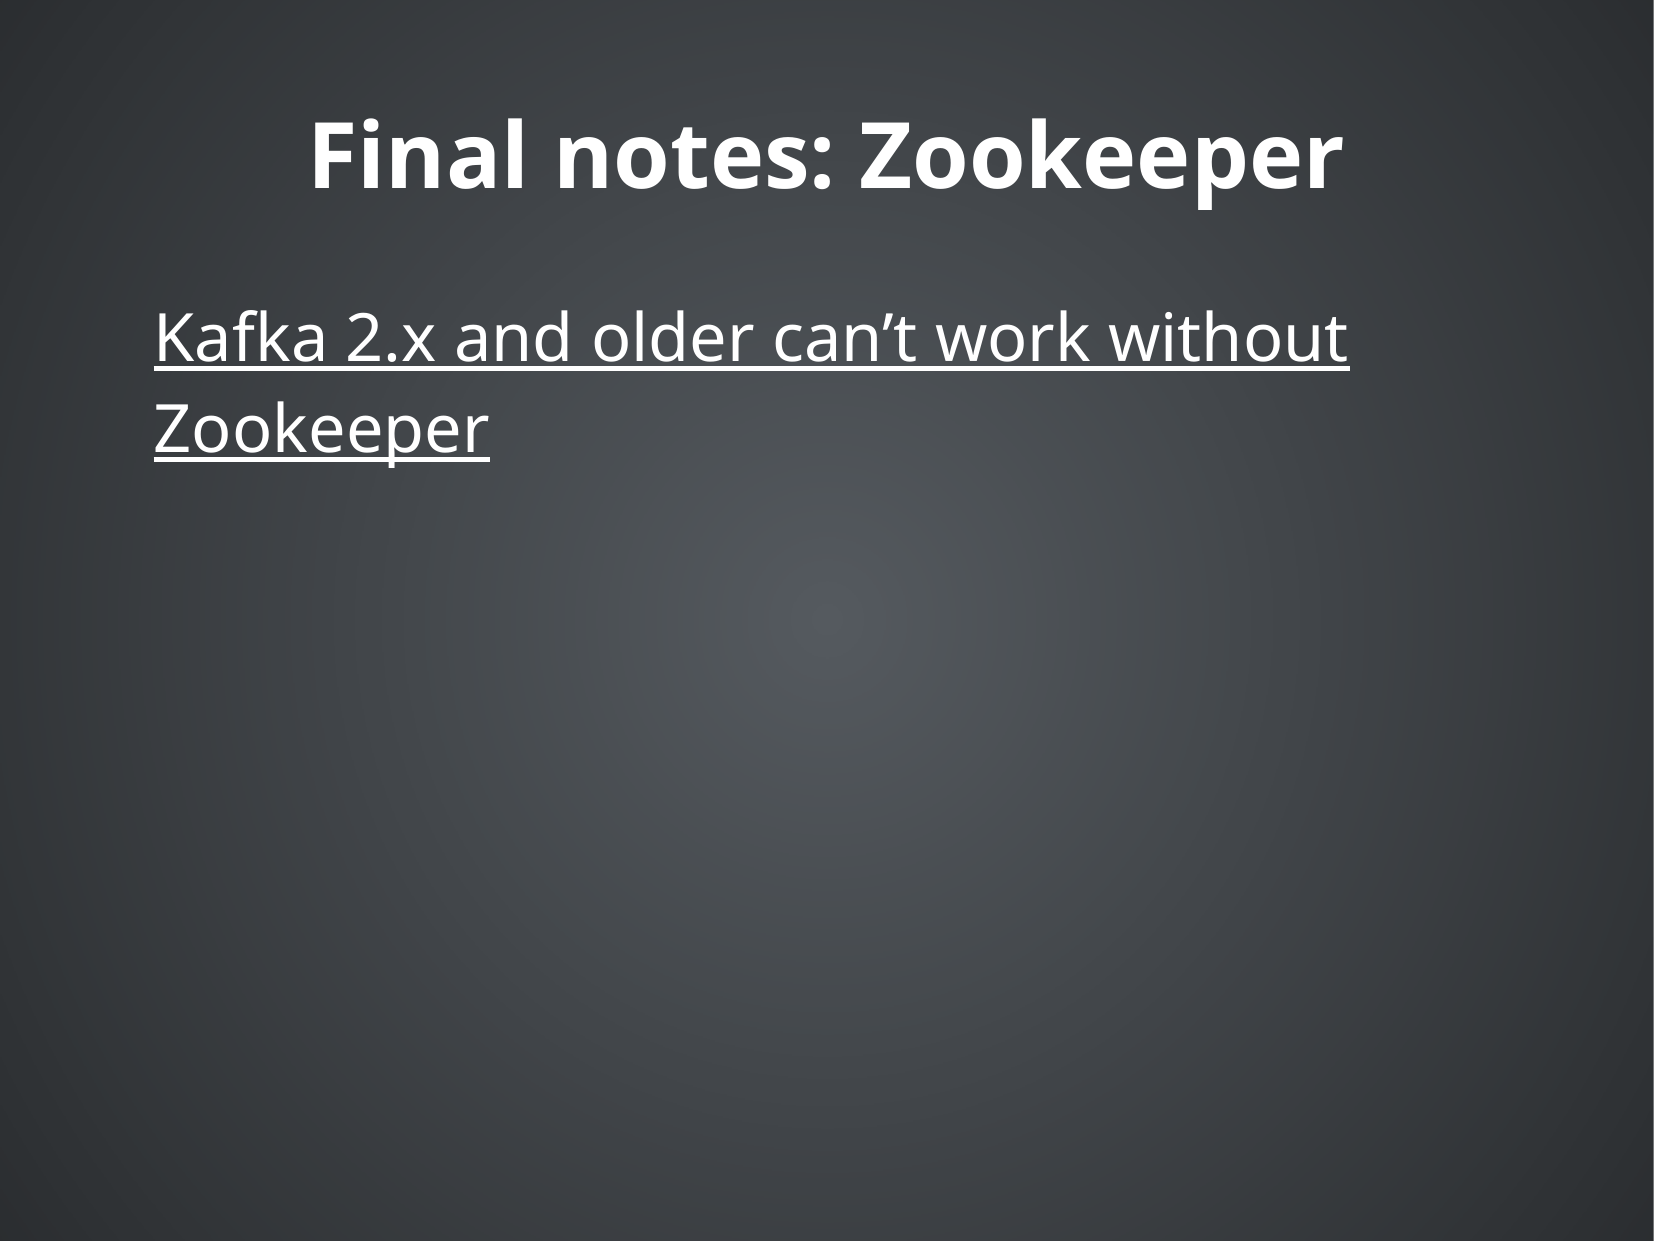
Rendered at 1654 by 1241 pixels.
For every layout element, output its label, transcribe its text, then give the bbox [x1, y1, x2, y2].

list Kafka 2.x and older can’t work without Zookeeper [82, 290, 1571, 1109]
picture [0, 0, 1654, 1241]
title Final notes: Zookeeper [82, 49, 1571, 257]
